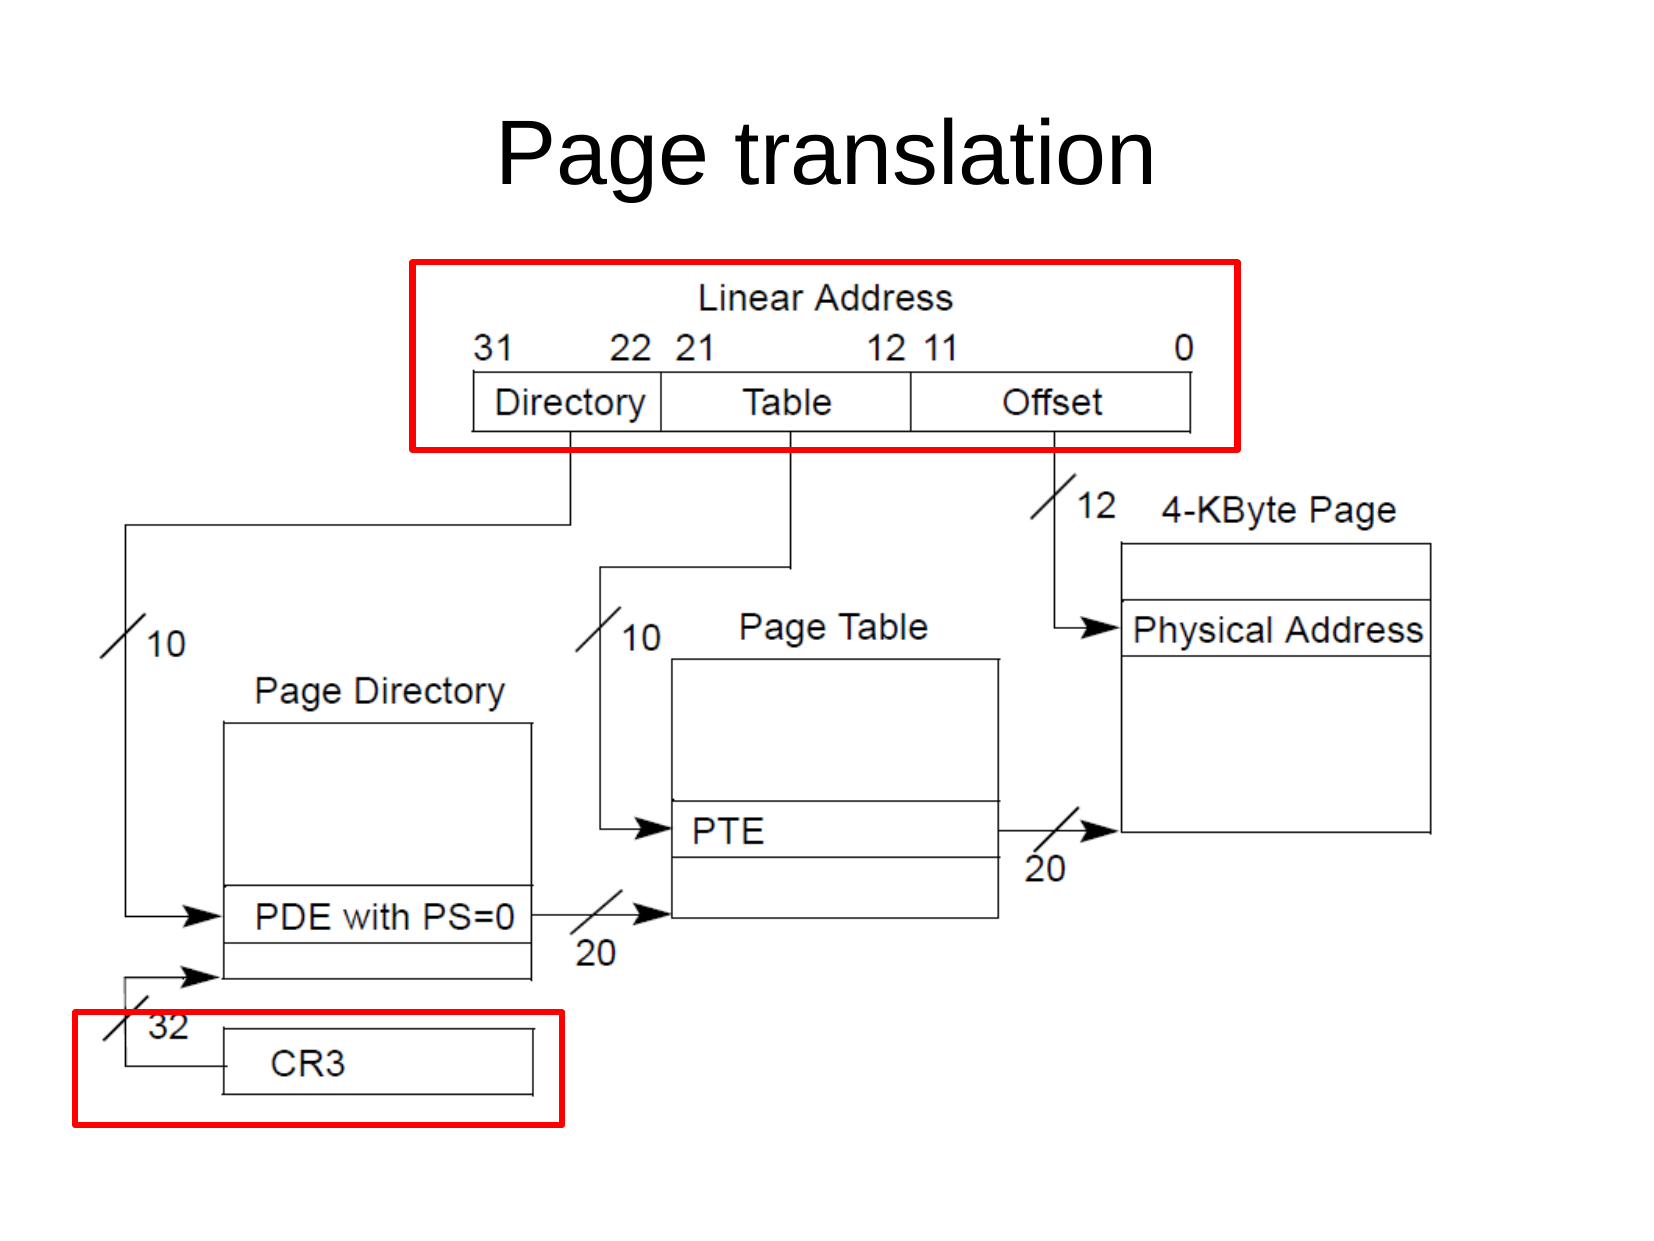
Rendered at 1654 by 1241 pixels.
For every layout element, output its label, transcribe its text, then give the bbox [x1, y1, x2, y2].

picture [75, 264, 1463, 1126]
picture [78, 1015, 559, 1122]
picture [416, 265, 1234, 447]
title Page translation [82, 49, 1571, 257]
